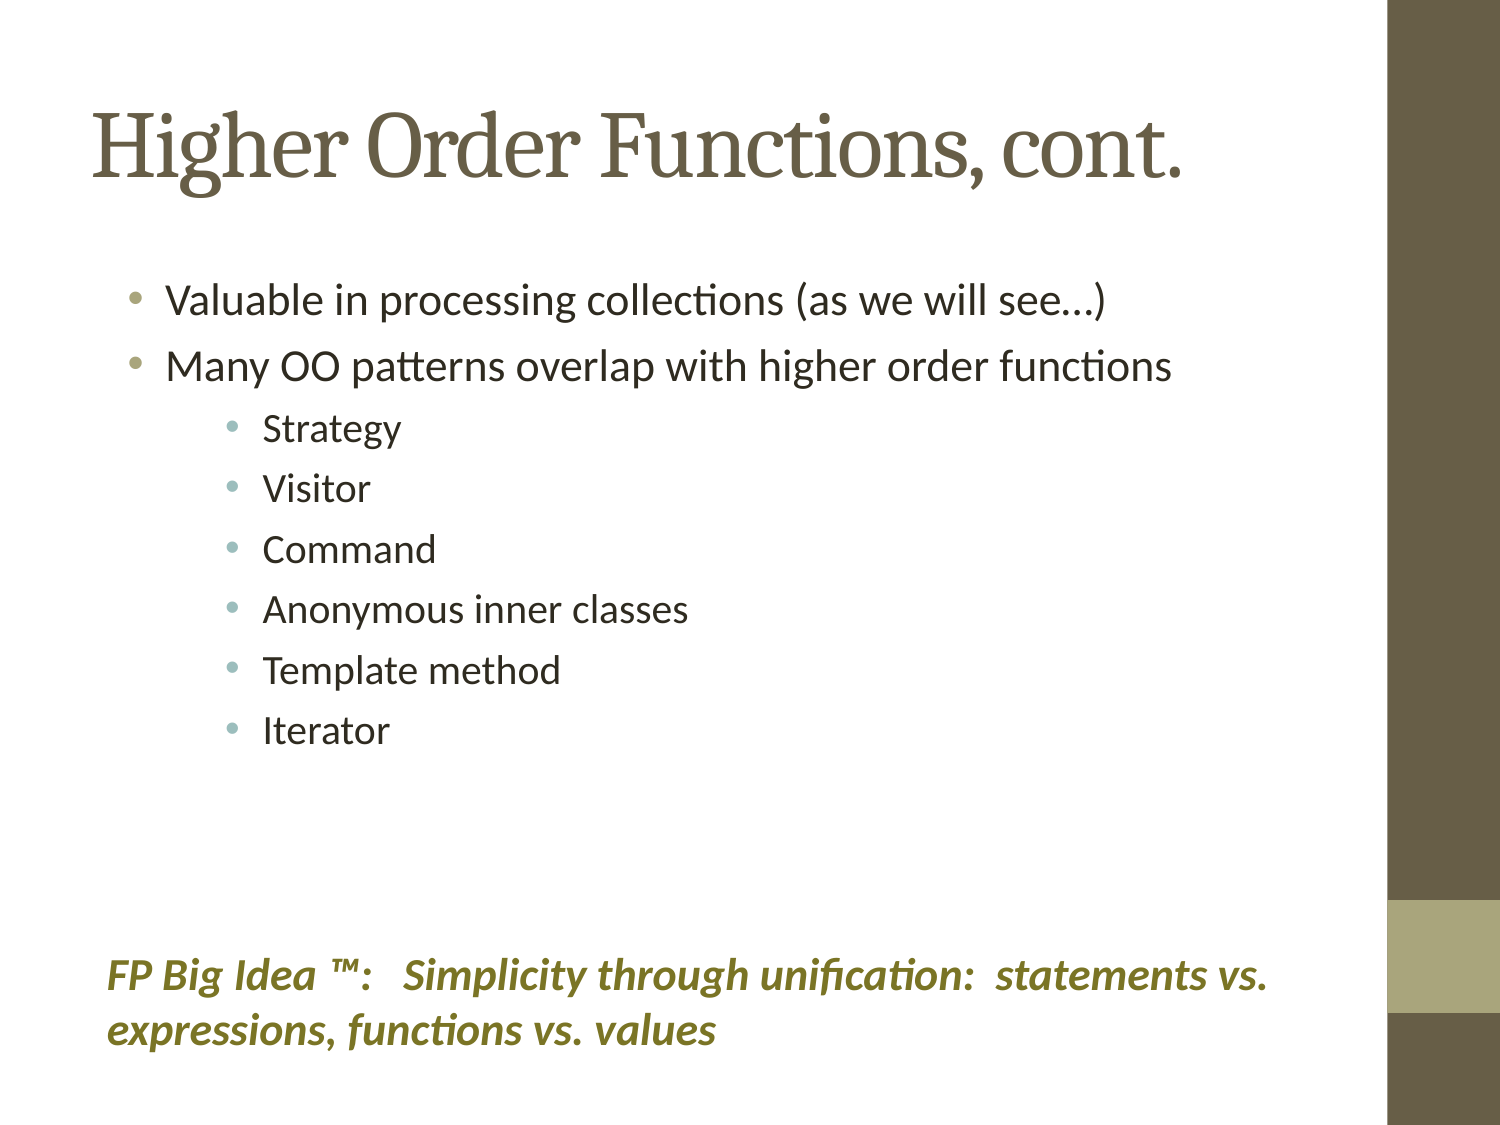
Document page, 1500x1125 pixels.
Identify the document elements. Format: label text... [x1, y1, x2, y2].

list Valuable in processing collections (as we will see…) Many OO patterns overlap with higher order functions Strategy Visitor Command Anonymous inner classes Template method Iterator [75, 262, 1326, 1051]
title Higher Order Functions, cont. [75, 45, 1326, 233]
text_box FP Big Idea ™: Simplicity through unification: statements vs. expressions, functions vs. values [73, 937, 1324, 1063]
